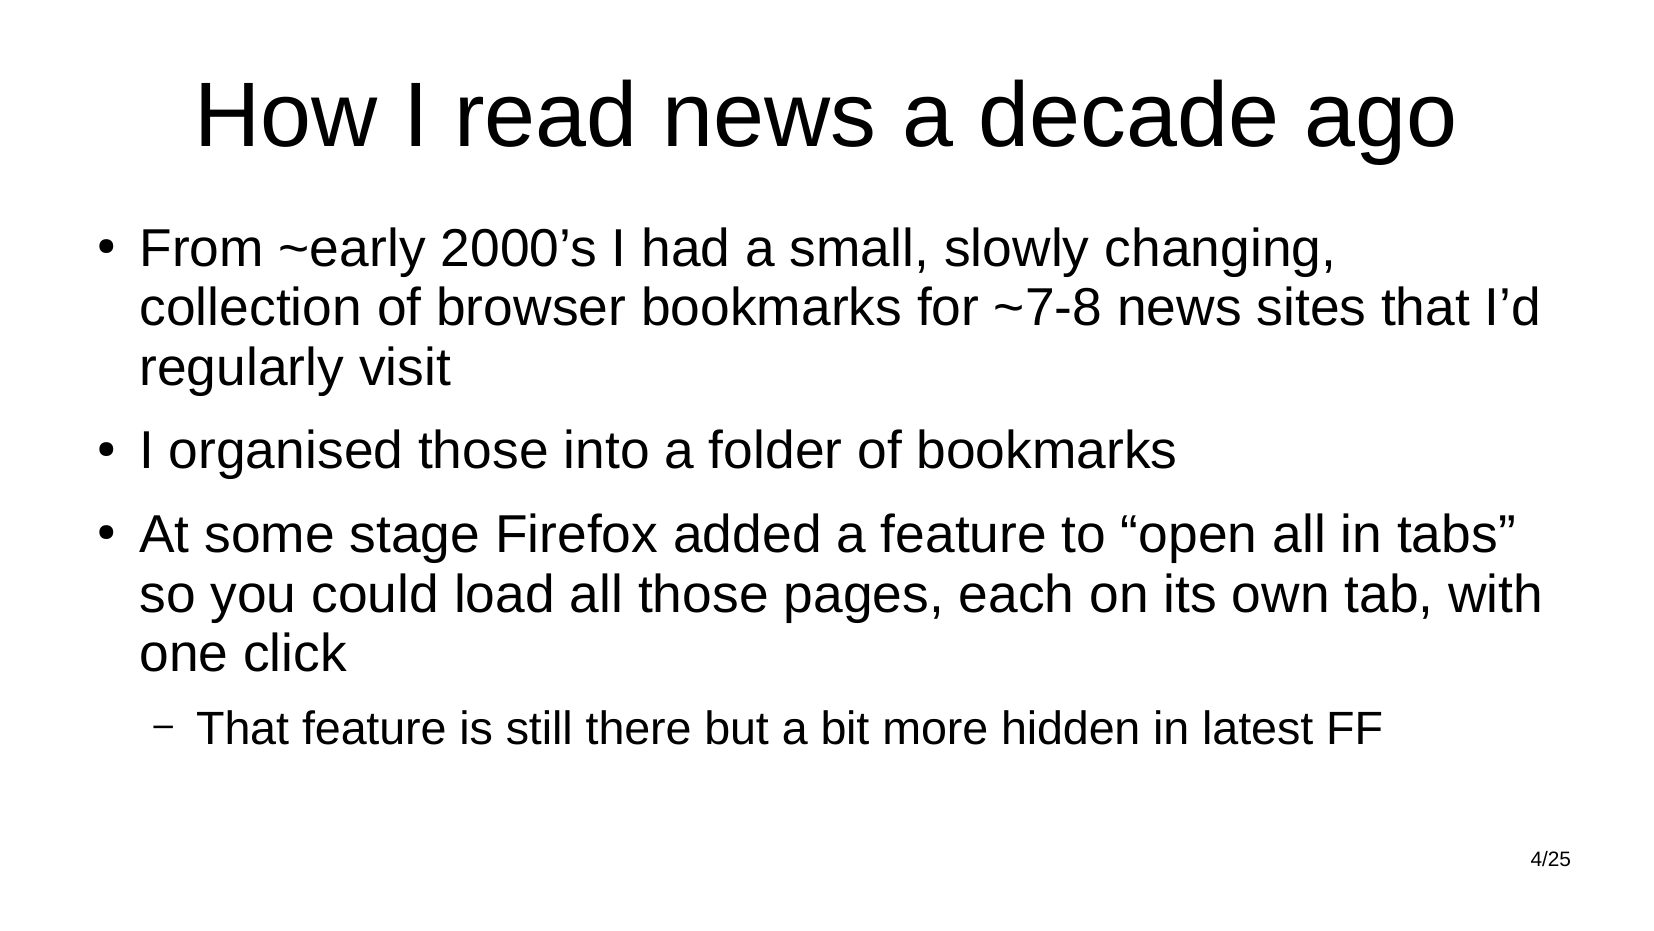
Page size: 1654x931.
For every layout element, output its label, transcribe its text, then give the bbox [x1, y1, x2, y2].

title How I read news a decade ago [82, 37, 1571, 193]
list From ~early 2000’s I had a small, slowly changing, collection of browser bookmarks for ~7-8 news sites that I’d regularly visit I organised those into a folder of bookmarks At some stage Firefox added a feature to “open all in tabs” so you could load all those pages, each on its own tab, with one click That feature is still there but a bit more hidden in latest FF [82, 217, 1571, 758]
